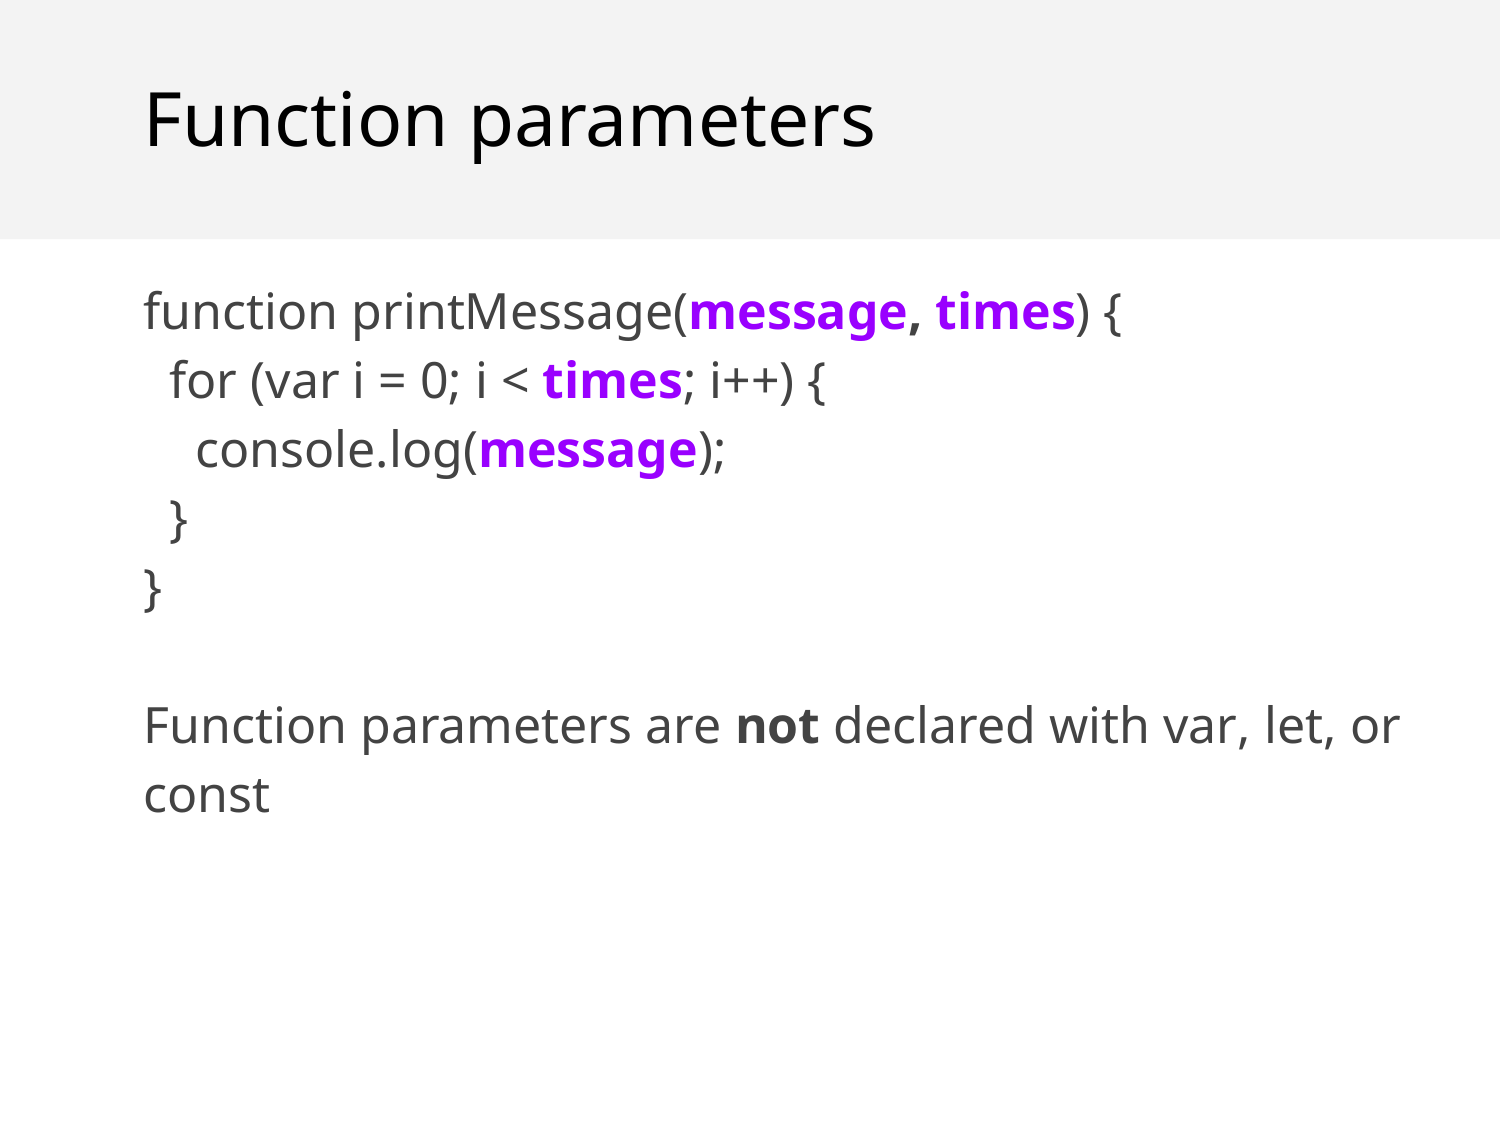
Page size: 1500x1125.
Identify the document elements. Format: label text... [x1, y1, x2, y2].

title Function parameters [128, 56, 1372, 183]
list function printMessage(message, times) { for (var i = 0; i < times; i++) { console.log(message); } } Function parameters are not declared with var, let, or const [128, 255, 1427, 1004]
